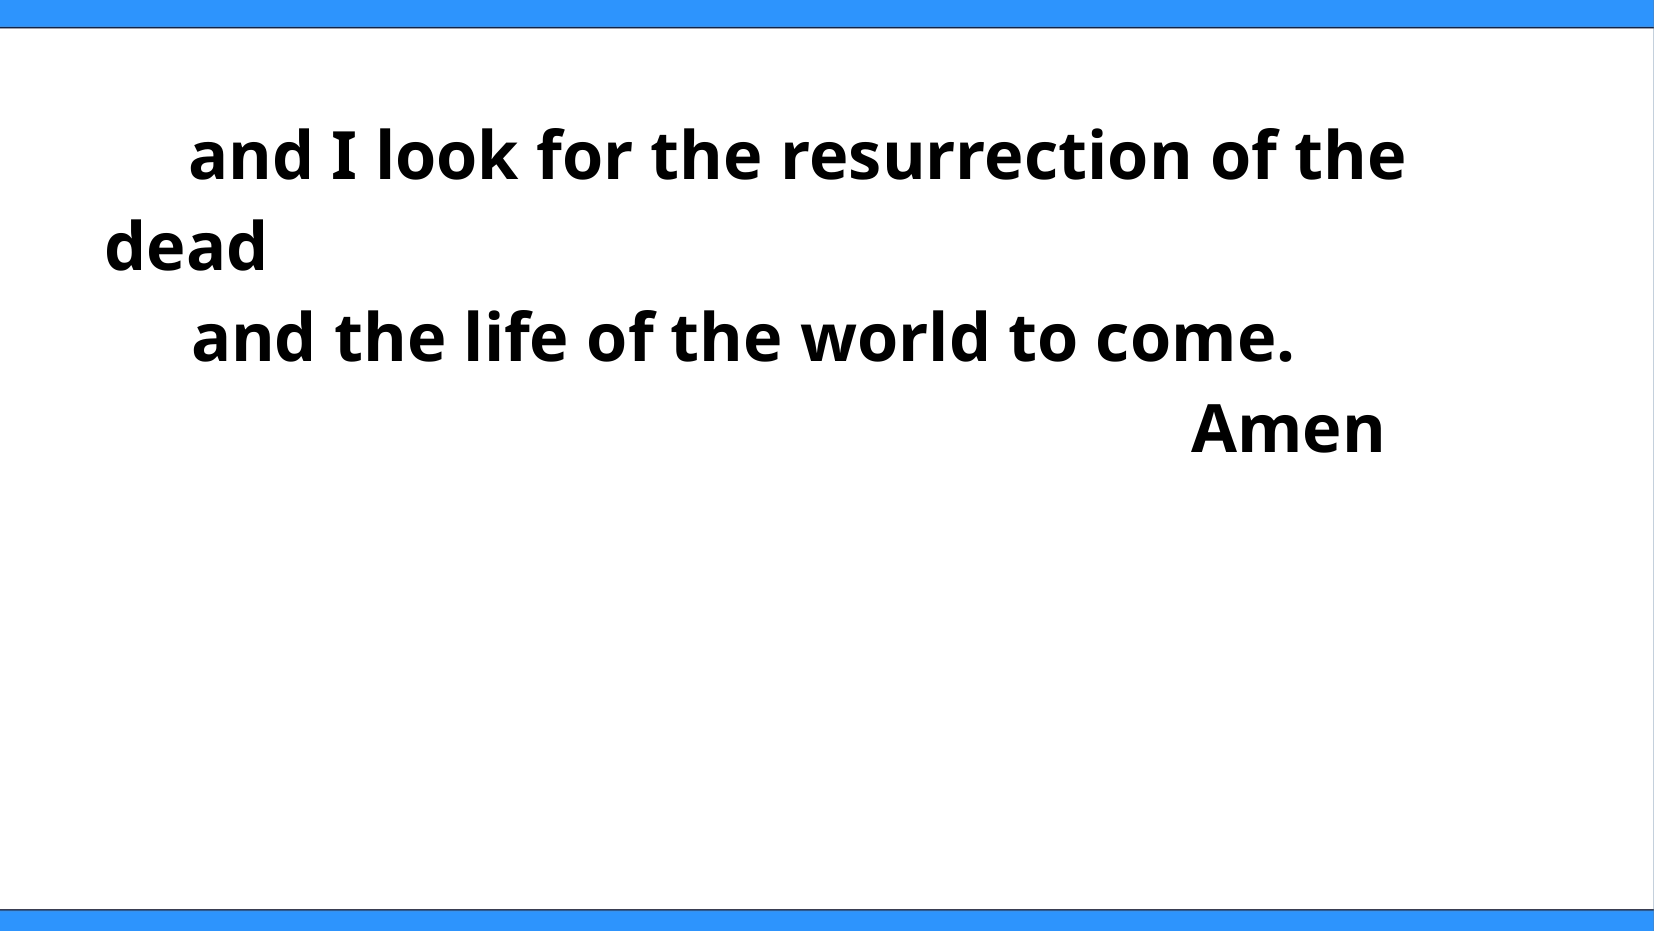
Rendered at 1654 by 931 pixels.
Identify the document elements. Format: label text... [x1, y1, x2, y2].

text_box and I look for the resurrection of the dead and the life of the world to come. Amen [90, 101, 1561, 383]
picture [0, 0, 1654, 931]
